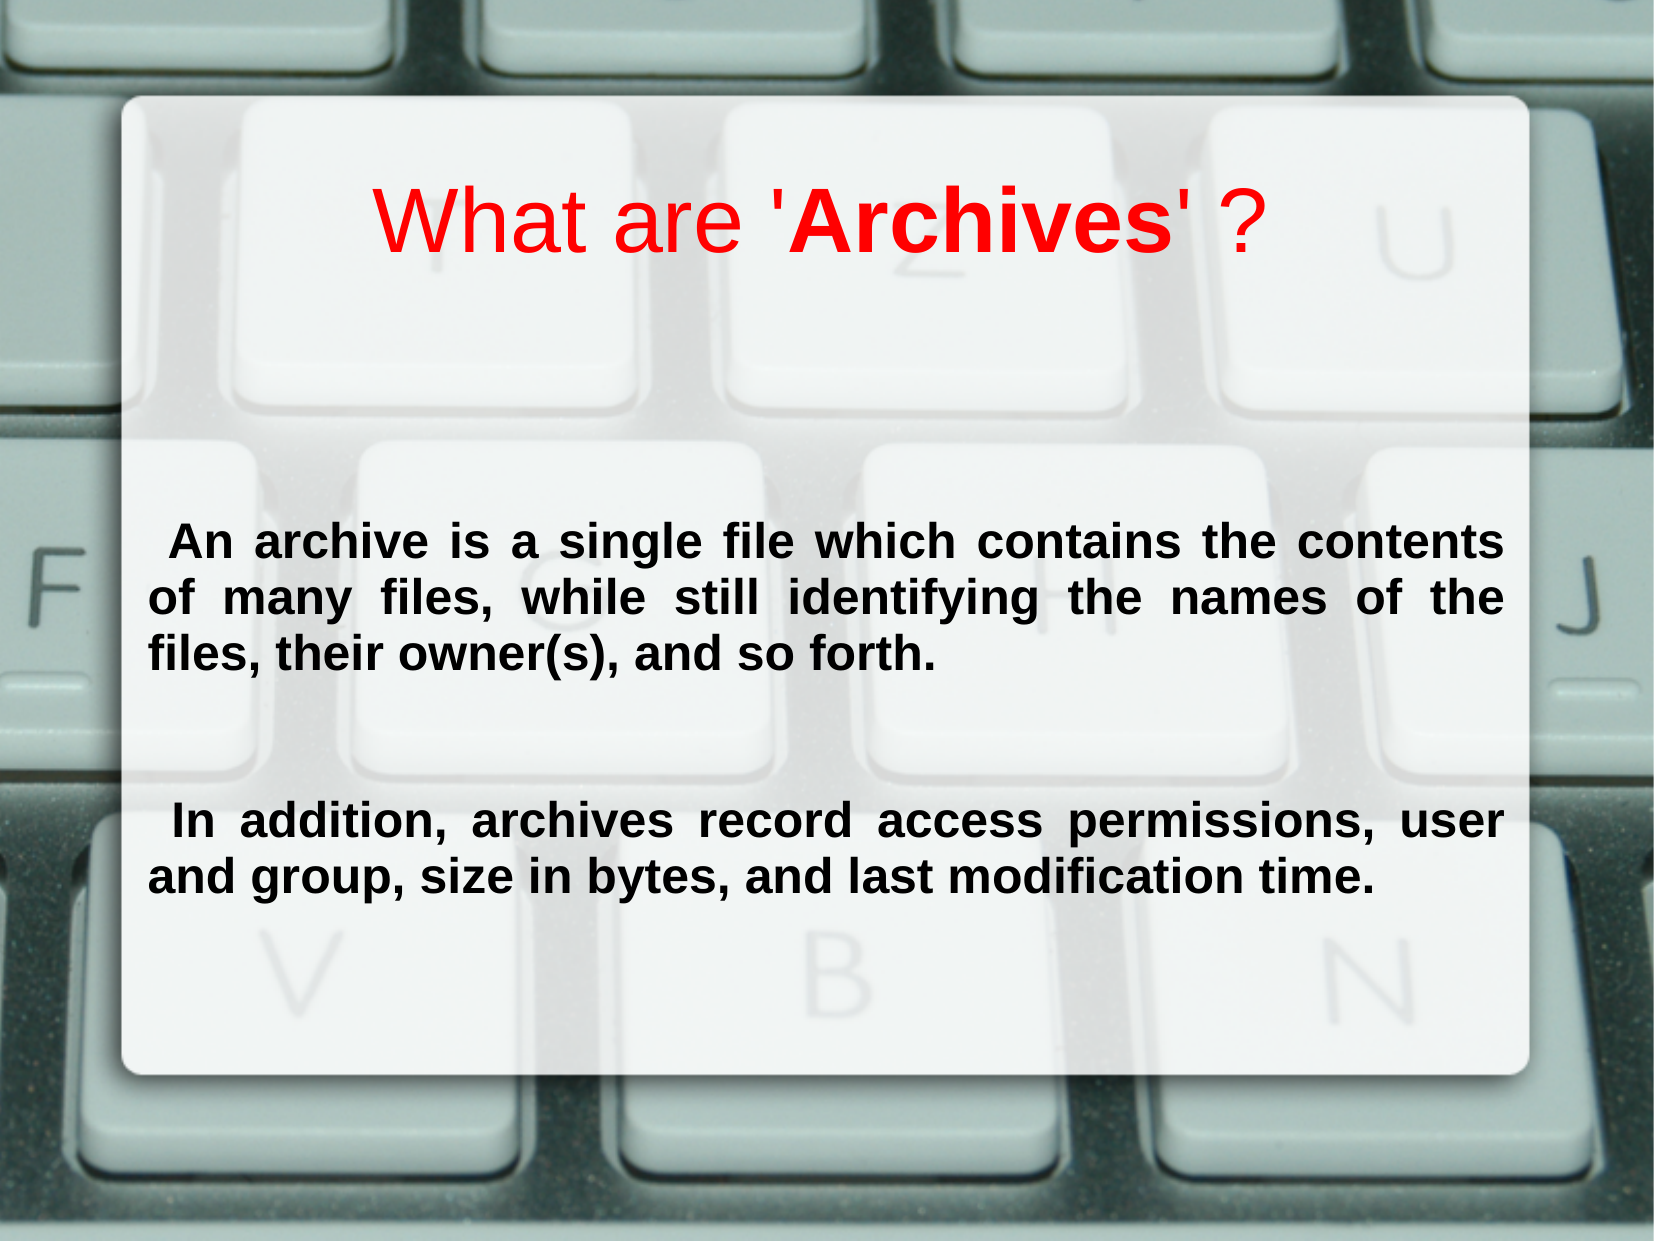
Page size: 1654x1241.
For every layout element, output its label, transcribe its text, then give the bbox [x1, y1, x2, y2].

title What are 'Archives' ? [135, 125, 1506, 318]
subtitle An archive is a single ﬁle which contains the contents of many ﬁles, while still identifying the names of the ﬁles, their owner(s), and so forth. In addition, archives record access permissions, user and group, size in bytes, and last modiﬁcation time. [147, 361, 1506, 1056]
picture [0, 0, 1654, 1241]
